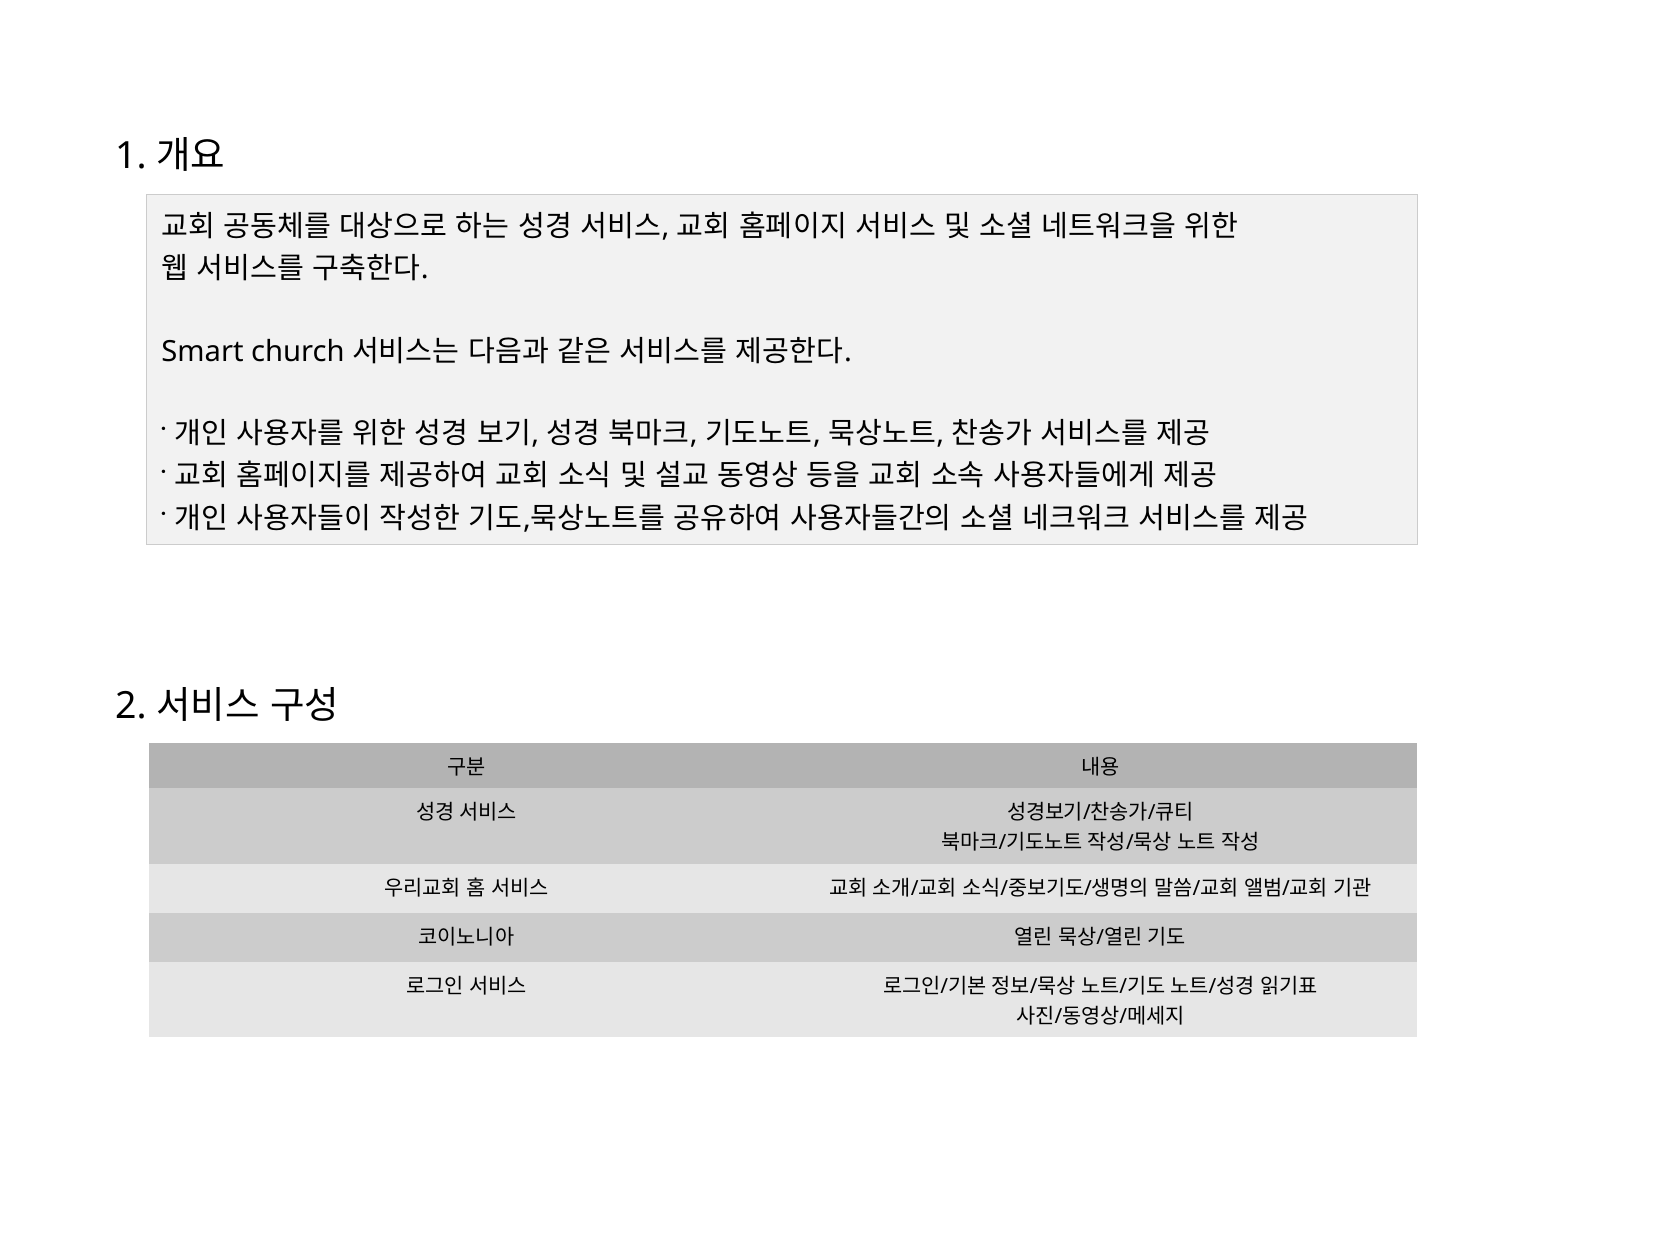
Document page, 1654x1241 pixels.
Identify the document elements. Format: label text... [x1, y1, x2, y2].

text_box 2. 서비스 구성 [100, 667, 374, 728]
table_cell 로그인/기본 정보/묵상 노트/기도 노트/성경 읽기표 사진/동영상/메세지 [783, 962, 1417, 1037]
table_cell 열린 묵상/열린 기도 [783, 913, 1417, 962]
table_cell 성경보기/찬송가/큐티 북마크/기도노트 작성/묵상 노트 작성 [783, 788, 1417, 864]
table_cell 로그인 서비스 [149, 962, 783, 1037]
table_cell 성경 서비스 [149, 788, 783, 864]
table_cell 코이노니아 [149, 913, 783, 962]
table_header 내용 [783, 743, 1417, 788]
text_box 교회 공동체를 대상으로 하는 성경 서비스, 교회 홈페이지 서비스 및 소셜 네트워크을 위한 웹 서비스를 구축한다. Smart church 서비스는 다음과 같은 서비스를 제공한다. 개인 사용자를 위한 성경 보기, 성경 북마크, 기도노트, 묵상노트, 찬송가 서비스를 제공 교회 홈페이지를 제공하여 교회 소식 및 설교 동영상 등을 교회 소속 사용자들에게 제공 개인 사용자들이 작성한 기도,묵상노트를 공유하여 사용자들간의 소셜 네크워크 서비스를 제공 [146, 194, 1418, 494]
text_box 1. 개요 [100, 118, 251, 179]
table_header 구분 [149, 743, 783, 788]
table_cell 교회 소개/교회 소식/중보기도/생명의 말씀/교회 앨범/교회 기관 [783, 864, 1417, 913]
table_cell 우리교회 홈 서비스 [149, 864, 783, 913]
